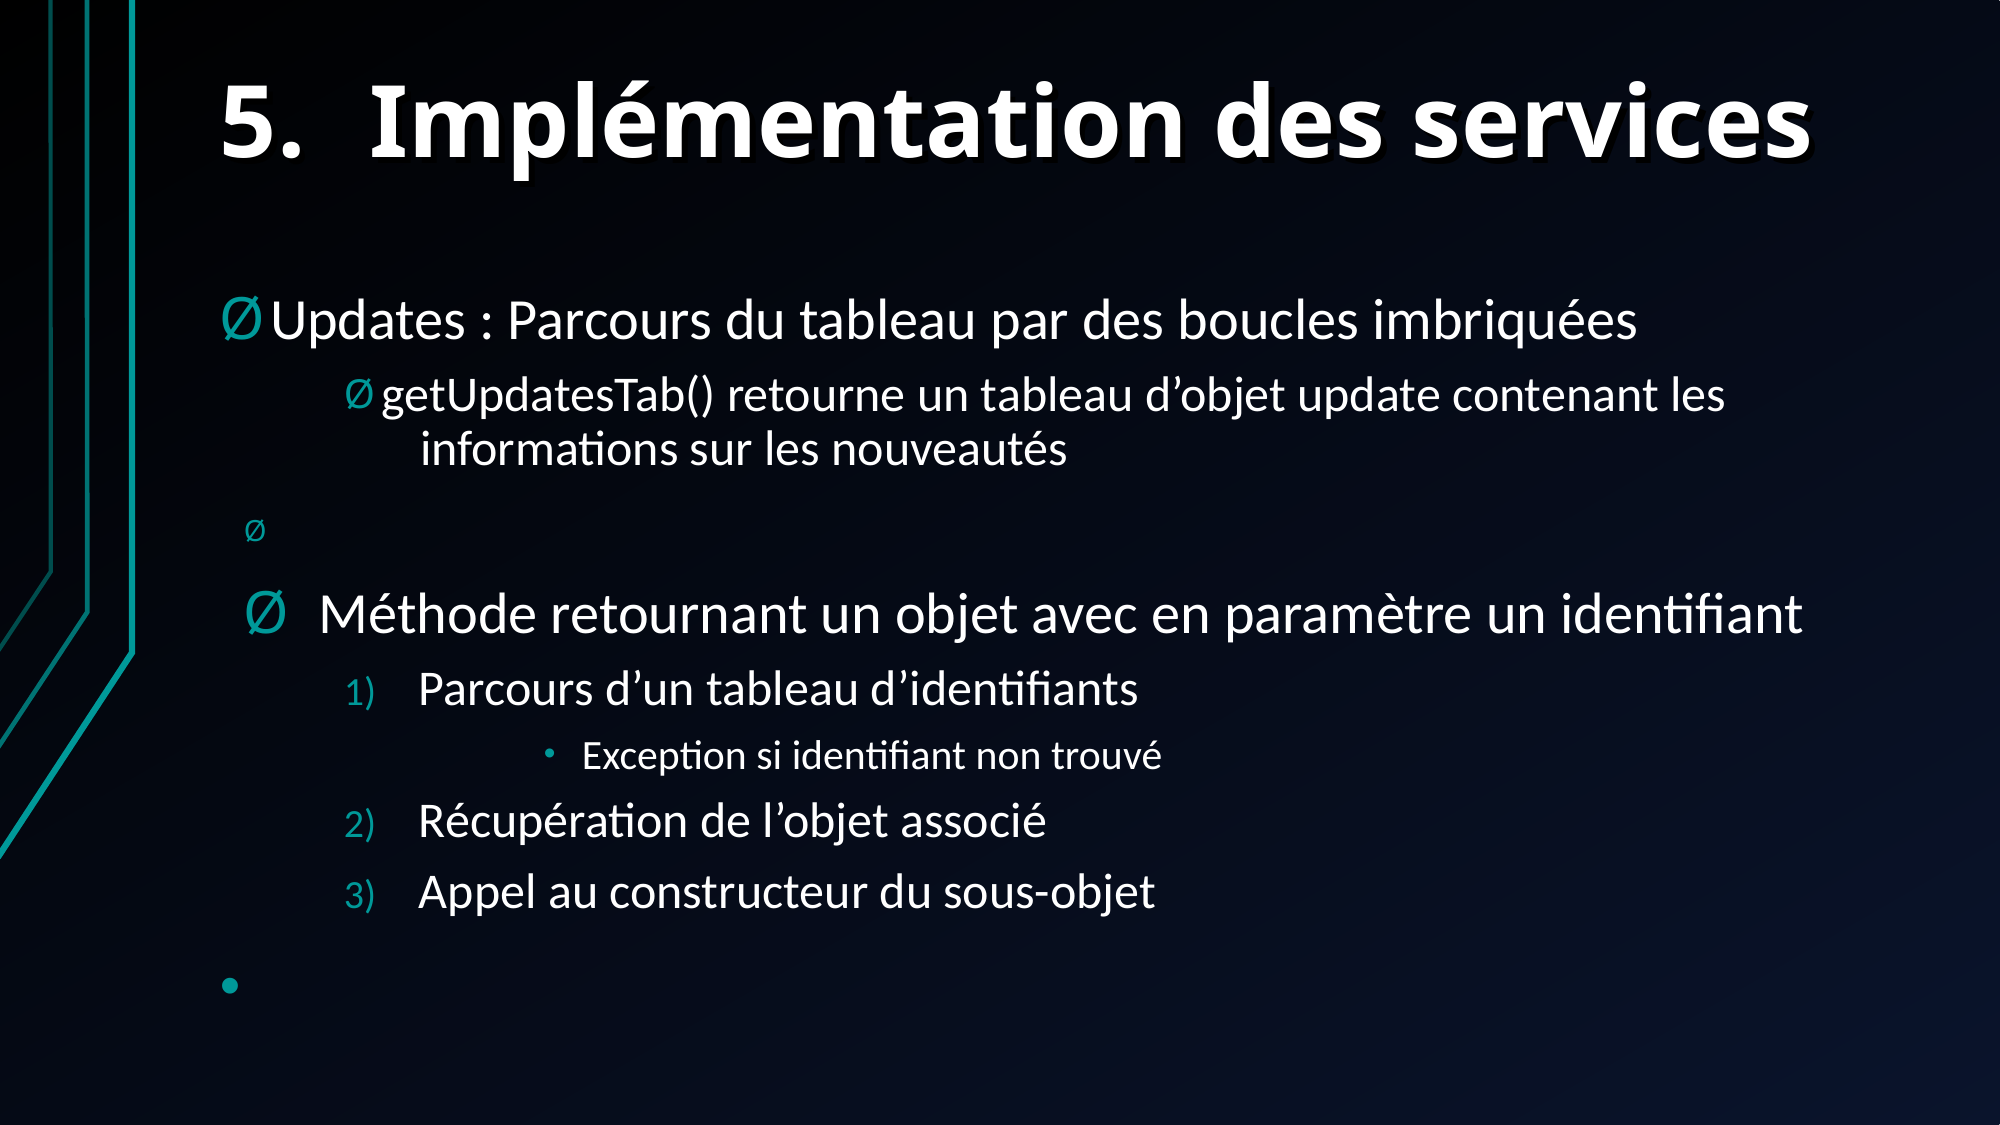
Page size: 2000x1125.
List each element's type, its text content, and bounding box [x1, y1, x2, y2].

list Updates : Parcours du tableau par des boucles imbriquées getUpdatesTab() retourne un tableau d’objet update contenant les informations sur les nouveautés Méthode retournant un objet avec en paramètre un identifiant Parcours d’un tableau d’identifiants Exception si identifiant non trouvé Récupération de l’objet associé Appel au constructeur du sous-objet [199, 279, 1900, 1012]
title 5. Implémentation des services [199, 37, 1900, 190]
